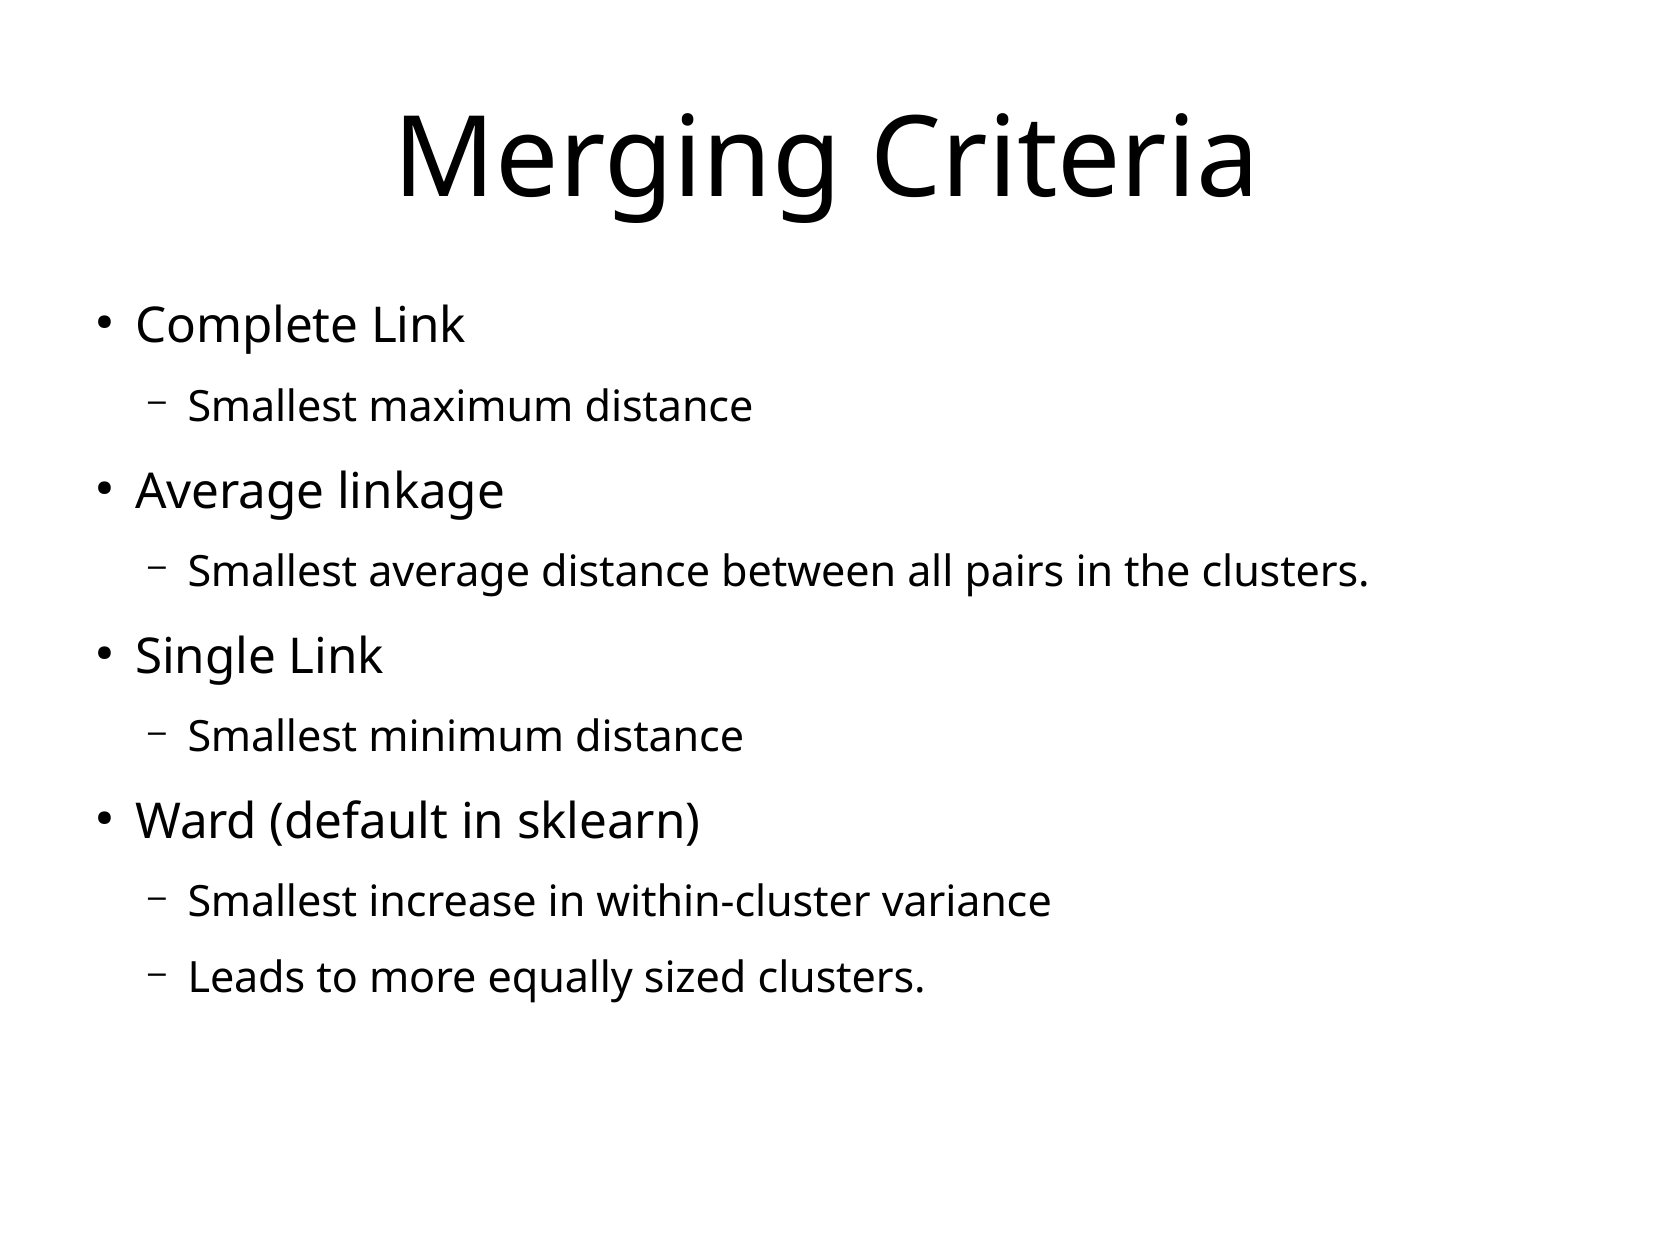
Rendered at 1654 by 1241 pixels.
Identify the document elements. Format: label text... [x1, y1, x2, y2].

list Complete Link Smallest maximum distance Average linkage Smallest average distance between all pairs in the clusters. Single Link Smallest minimum distance Ward (default in sklearn) Smallest increase in within-cluster variance Leads to more equally sized clusters. [82, 290, 1571, 1010]
title Merging Criteria [82, 49, 1571, 257]
